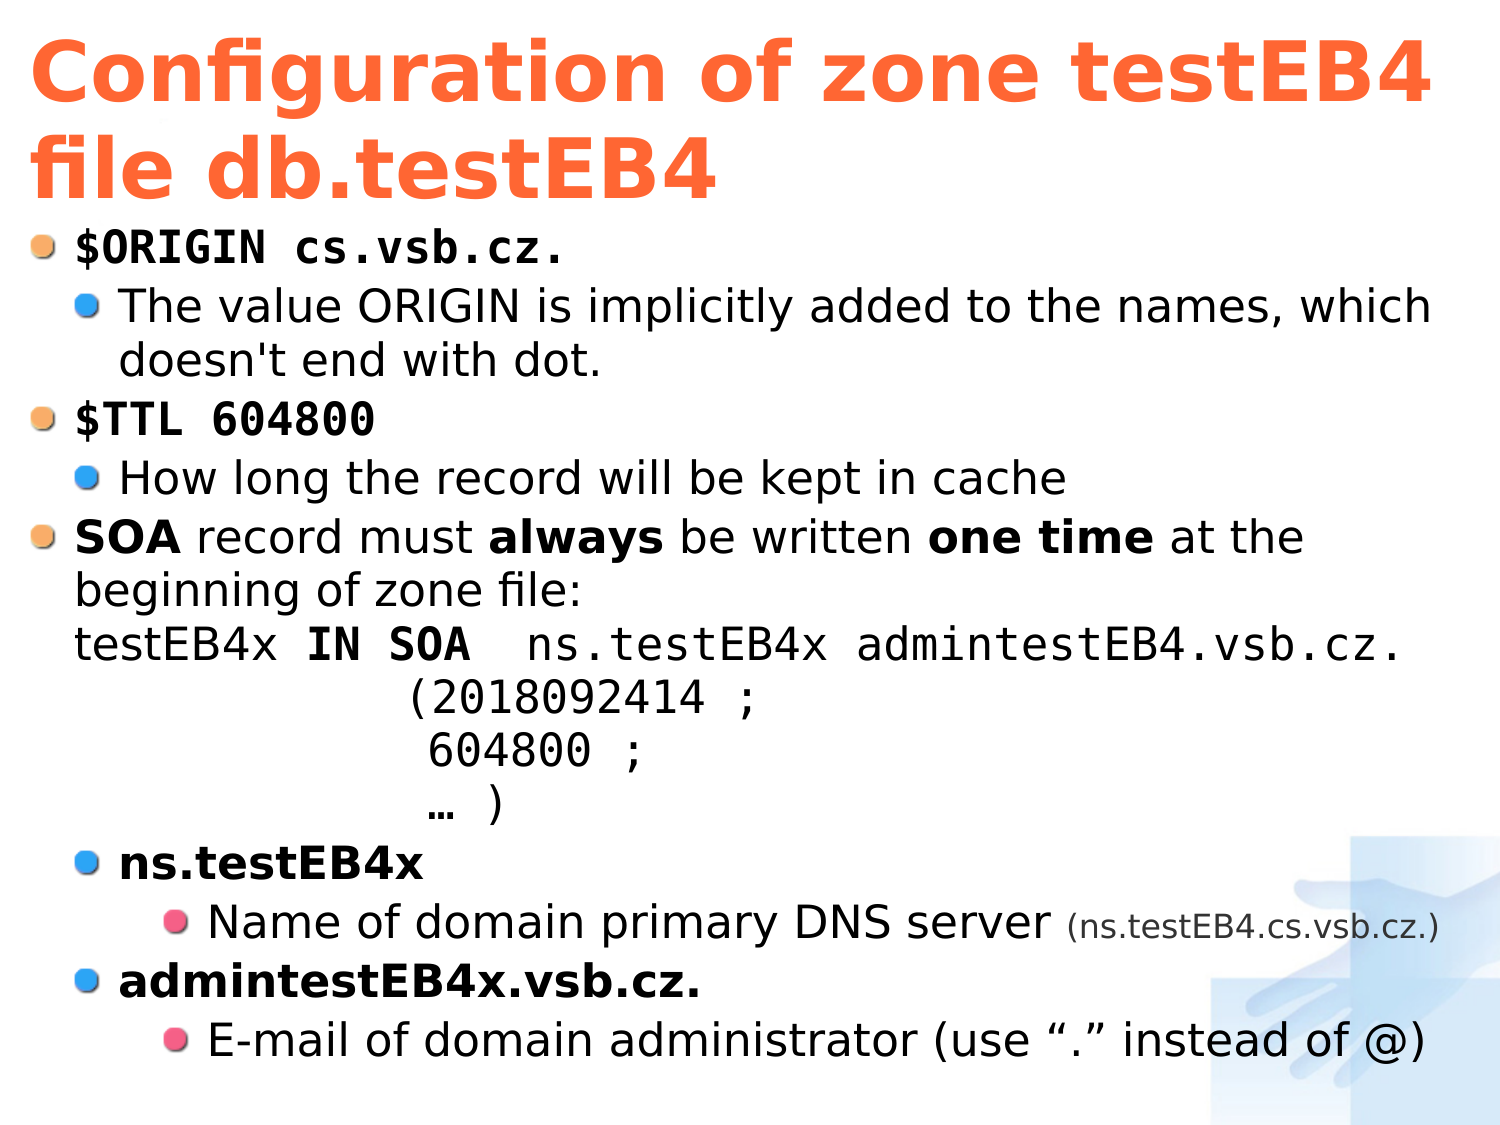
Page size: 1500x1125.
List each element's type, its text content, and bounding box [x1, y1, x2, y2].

picture [0, 0, 1500, 1125]
list $ORIGIN cs.vsb.cz. The value ORIGIN is implicitly added to the names, which doesn't end with dot. $TTL 604800 How long the record will be kept in cache SOA record must always be written one time at the beginning of zone file: testEB4x IN SOA ns.testEB4x admintestEB4.vsb.cz. (2018092414 ; 604800 ; … ) ns.testEB4x Name of domain primary DNS server (ns.testEB4.cs.vsb.cz.) admintestEB4x.vsb.cz. E-mail of domain administrator (use “.” instead of @) [29, 221, 1477, 1068]
title Configuration of zone testEB4 file db.testEB4 [29, 3, 1477, 221]
